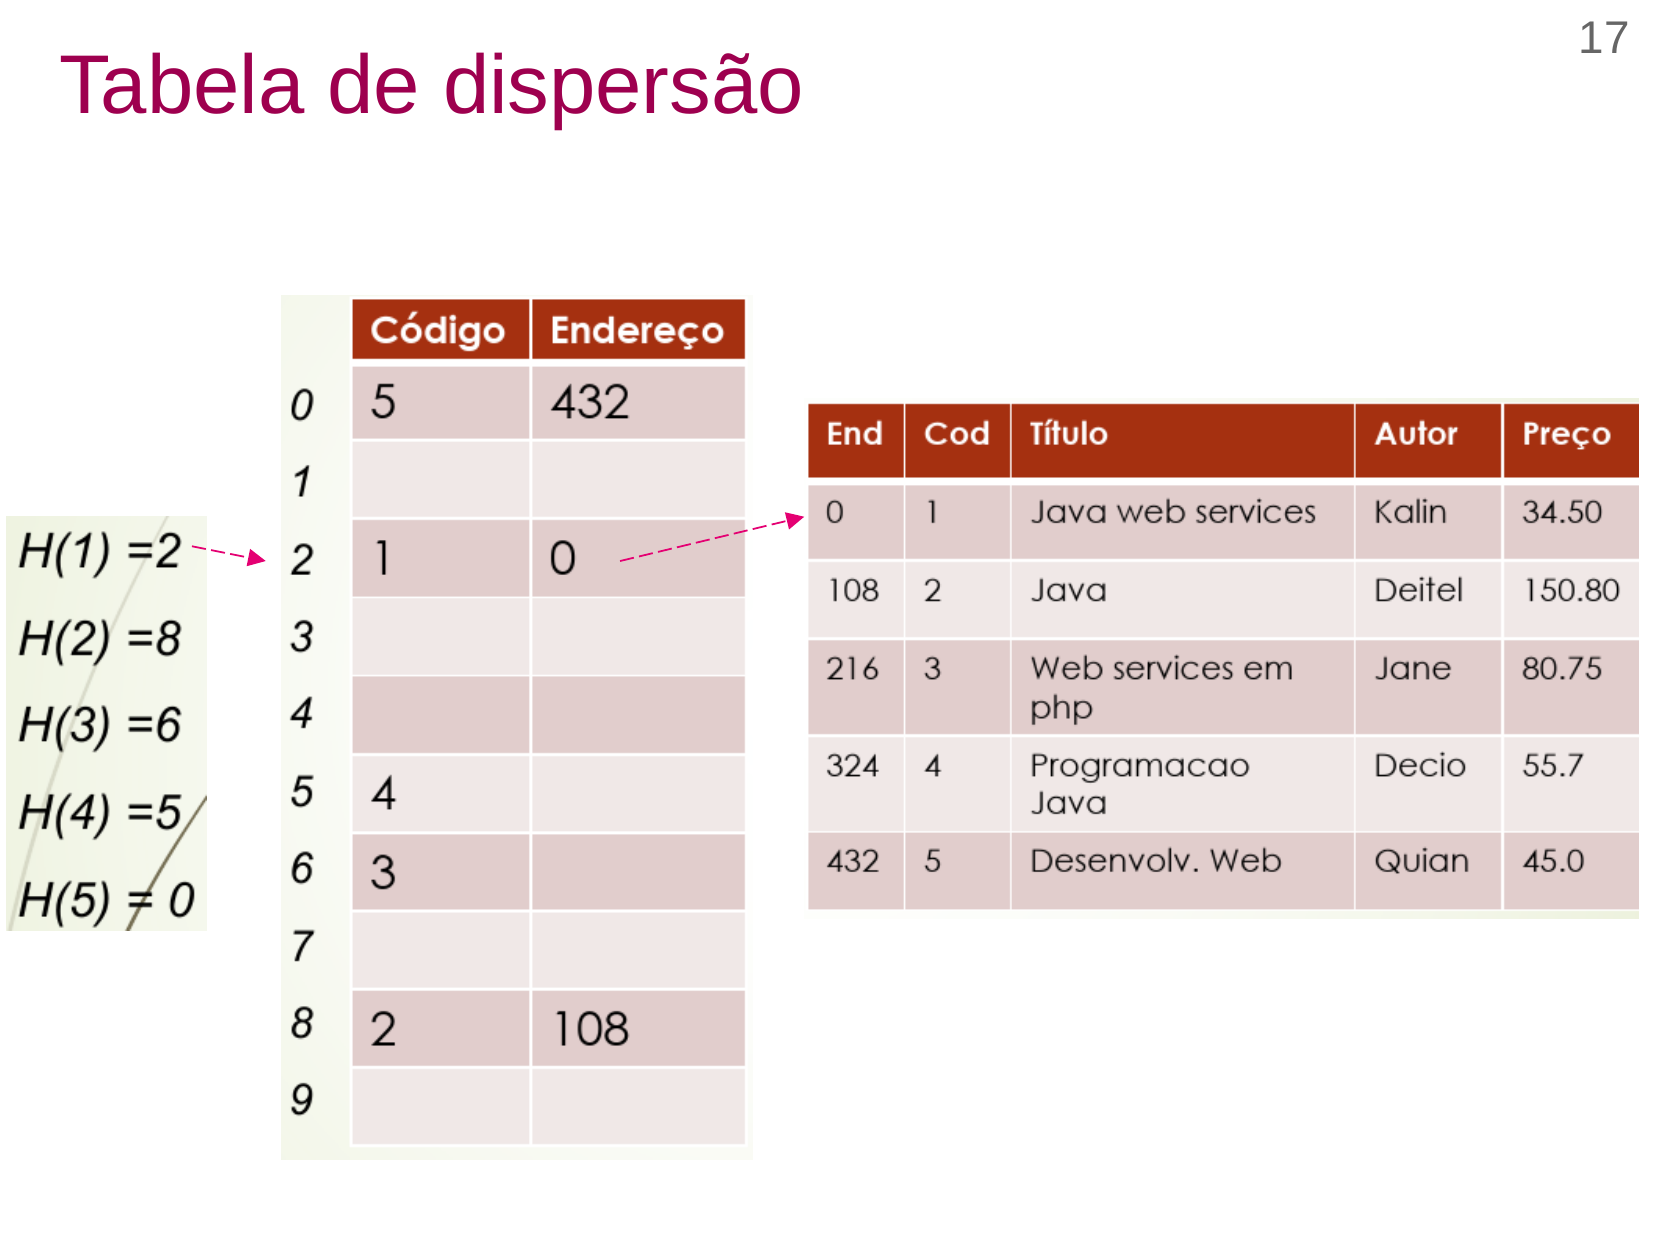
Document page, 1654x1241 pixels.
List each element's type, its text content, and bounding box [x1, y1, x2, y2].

title Tabela de dispersão [59, 29, 1595, 148]
picture [804, 398, 1639, 919]
picture [281, 295, 753, 1160]
picture [6, 516, 207, 931]
